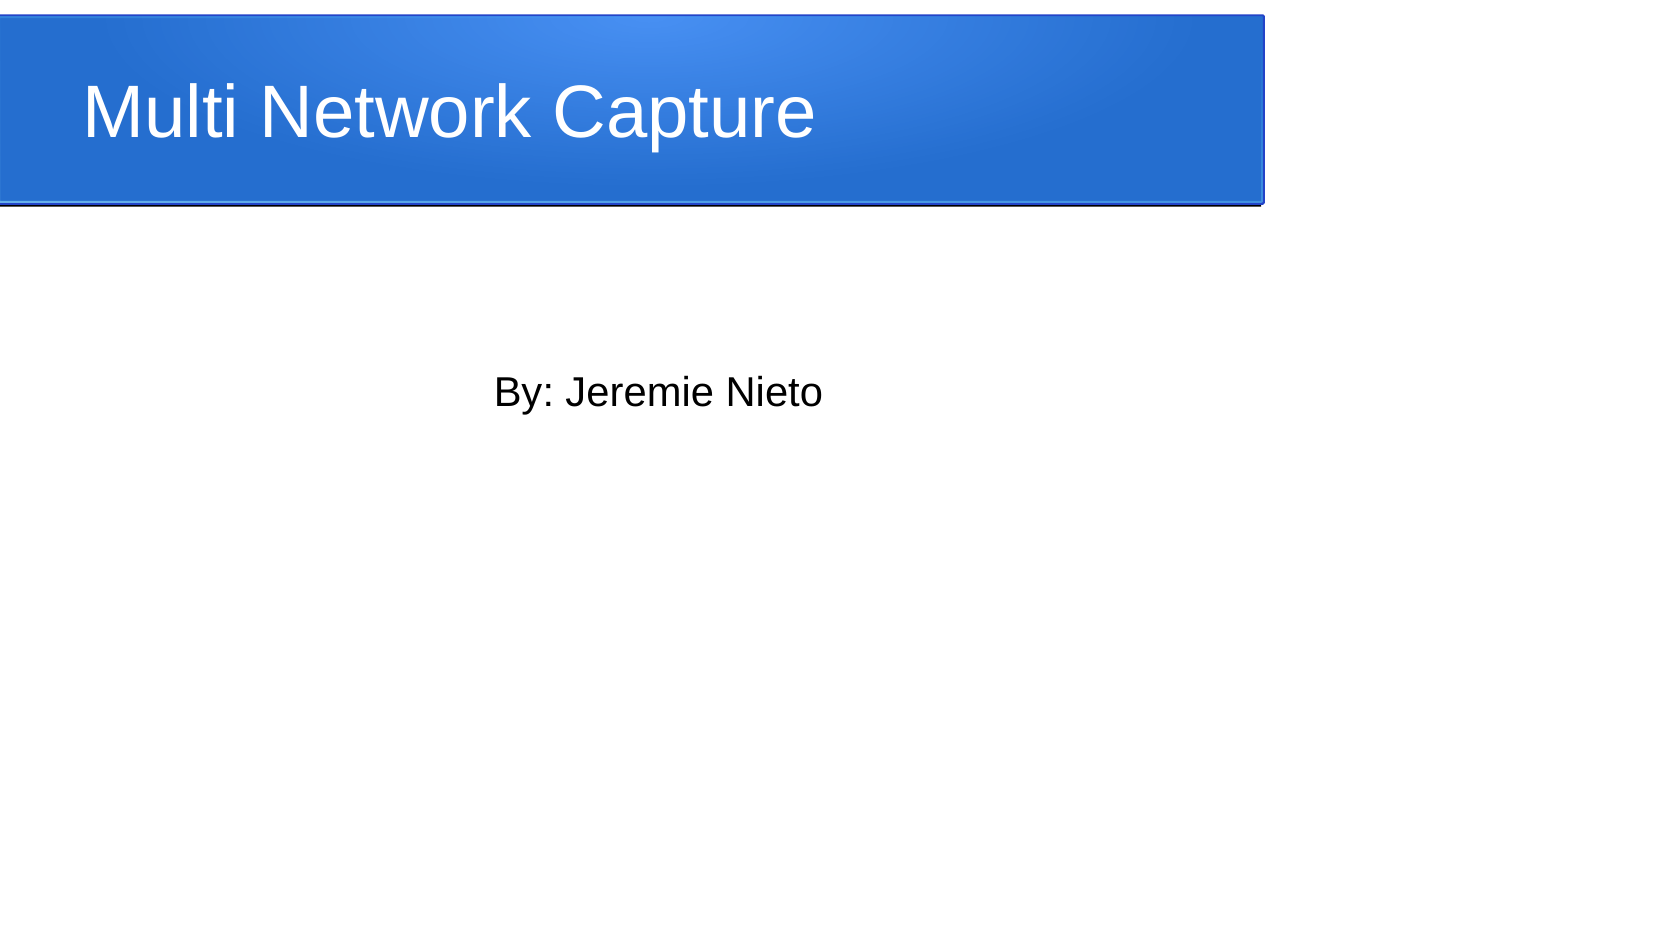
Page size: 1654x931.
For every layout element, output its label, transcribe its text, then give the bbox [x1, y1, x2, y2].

subtitle By: Jeremie Nieto [82, 35, 1235, 748]
